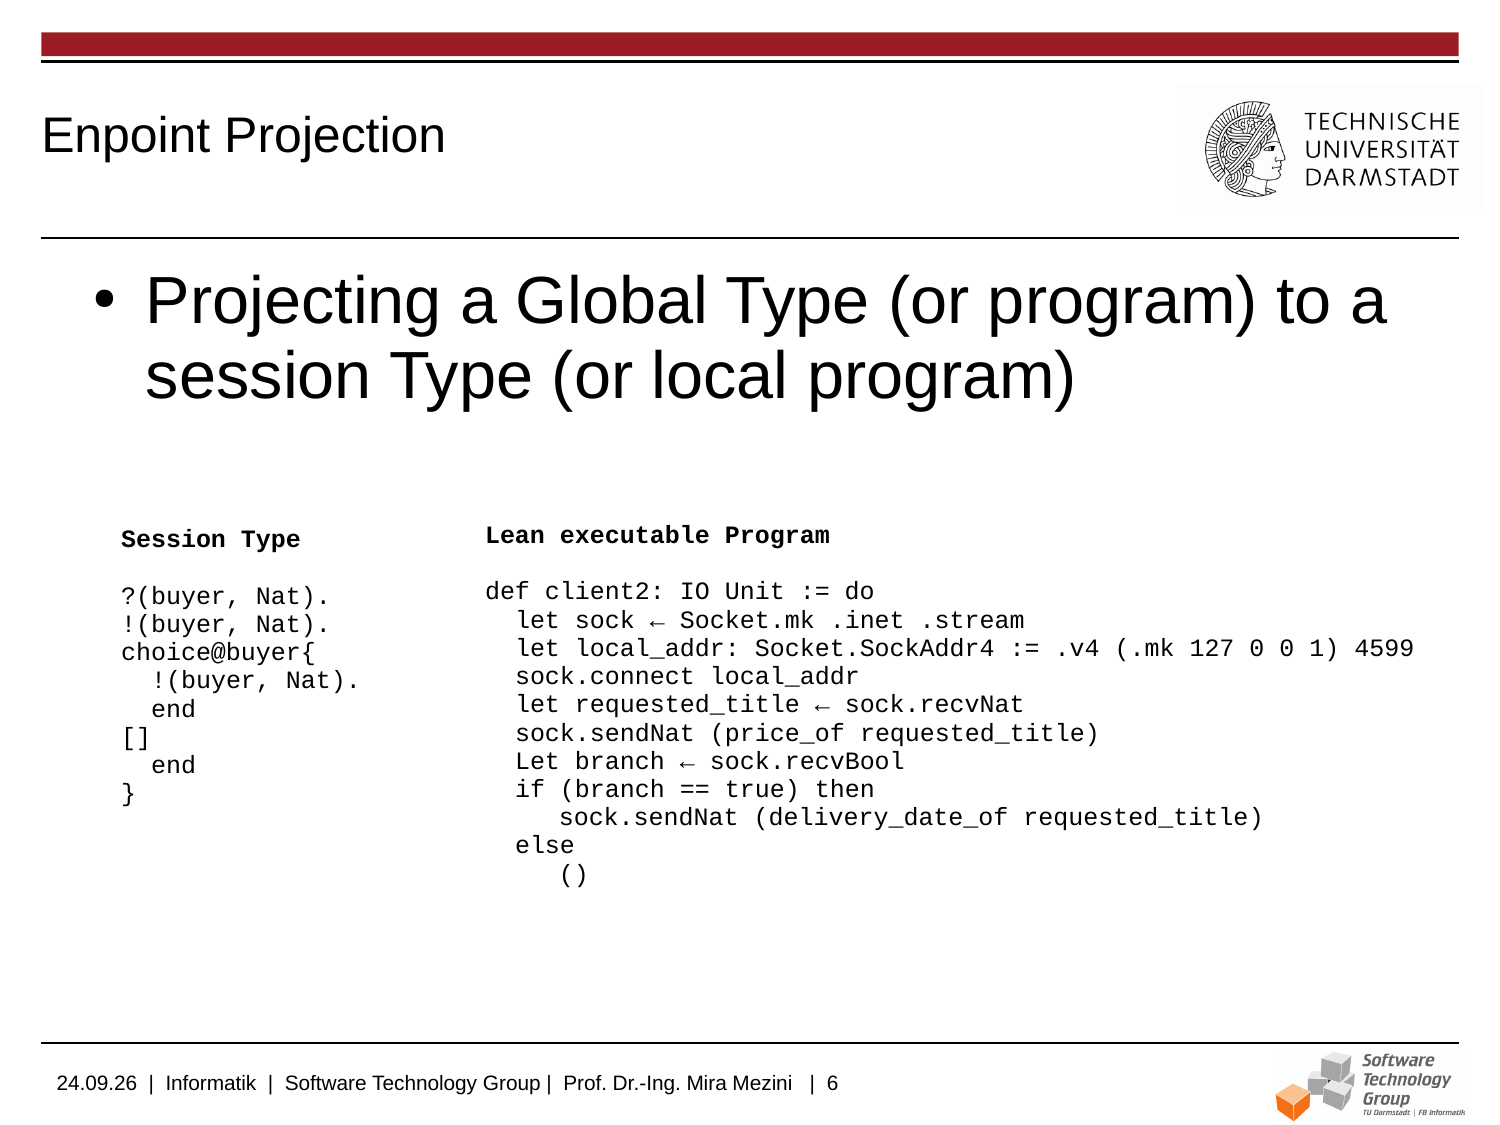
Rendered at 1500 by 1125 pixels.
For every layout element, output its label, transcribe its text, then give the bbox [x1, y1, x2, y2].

list Projecting a Global Type (or program) to a session Type (or local program) [75, 263, 1425, 516]
text_box Session Type ?(buyer, Nat). !(buyer, Nat). choice@buyer{ !(buyer, Nat). end [] end } [106, 519, 455, 846]
picture [1275, 1051, 1465, 1122]
title Enpoint Projection [41, 60, 1131, 211]
text_box Lean executable Program def client2: IO Unit := do let sock ← Socket.mk .inet .stream let local_addr: Socket.SockAddr4 := .v4 (.mk 127 0 0 1) 4599 sock.connect local_addr let requested_title ← sock.recvNat sock.sendNat (price_of requested_title) Let branch ← sock.recvBool if (branch == true) then sock.sendNat (delivery_date_of requested_title) else () [470, 515, 1489, 898]
